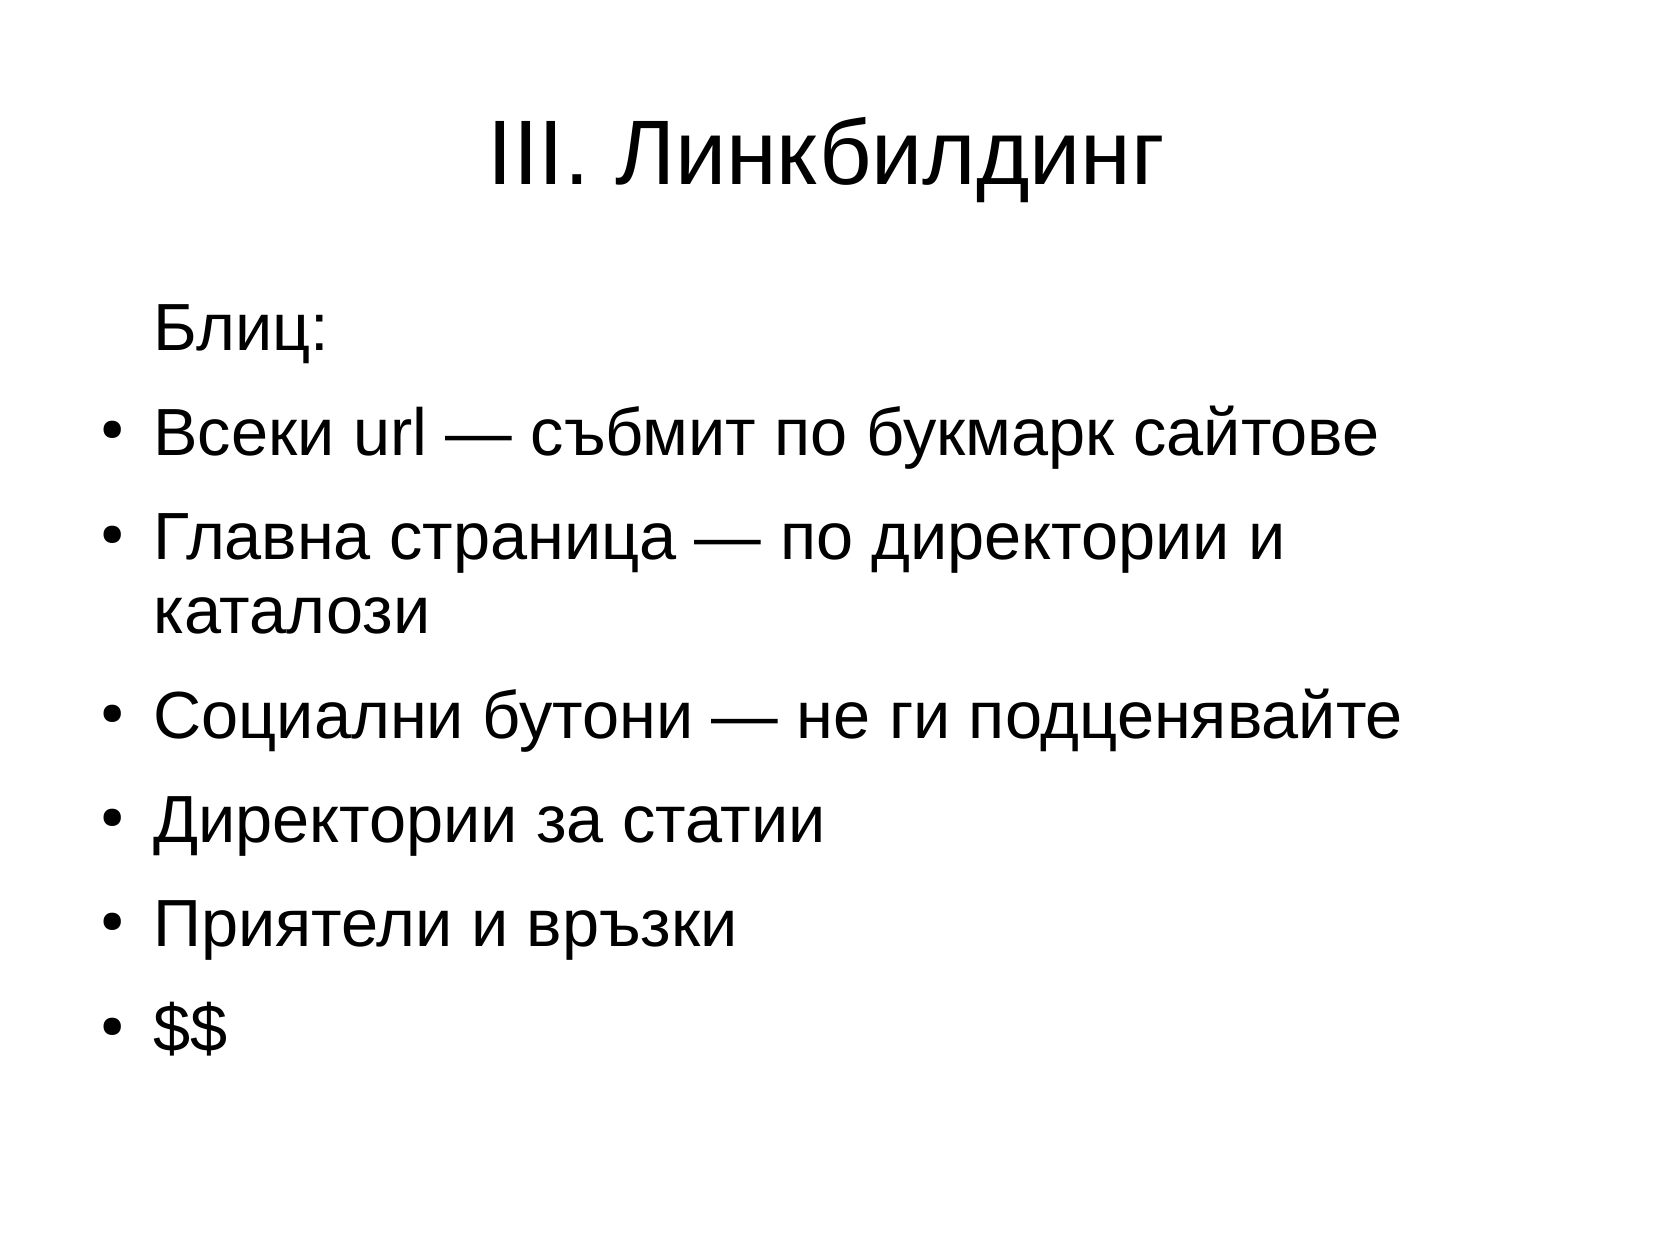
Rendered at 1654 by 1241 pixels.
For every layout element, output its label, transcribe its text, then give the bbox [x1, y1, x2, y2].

title III. Линкбилдинг [82, 49, 1571, 257]
list Блиц: Всеки url — събмит по букмарк сайтове Главна страница — по директории и каталози Социални бутони — не ги подценявайте Директории за статии Приятели и връзки $$ [82, 290, 1571, 1109]
